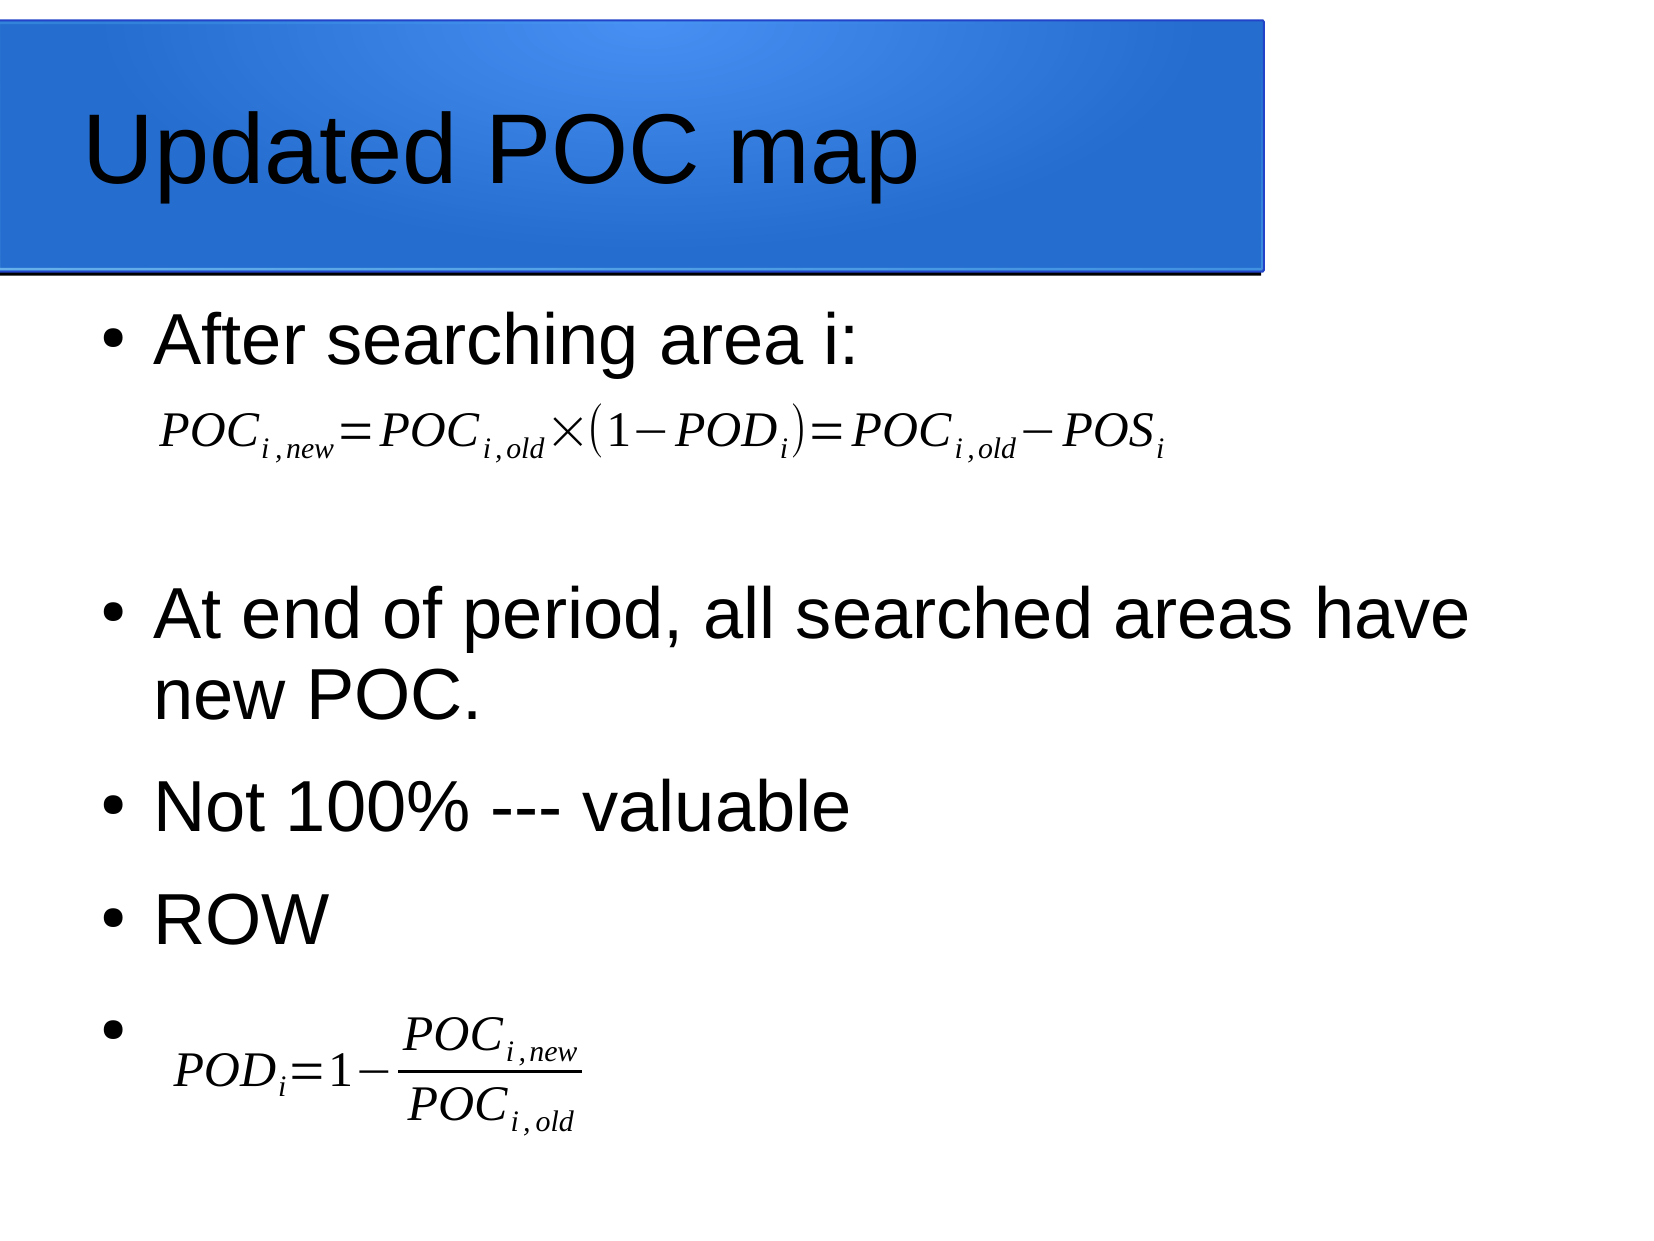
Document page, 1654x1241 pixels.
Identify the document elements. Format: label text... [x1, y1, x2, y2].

chart [164, 1005, 591, 1138]
title Updated POC map [82, 47, 1235, 252]
chart [150, 401, 1171, 466]
list After searching area i: At end of period, all searched areas have new POC. Not 100% --- valuable ROW [82, 299, 1571, 1019]
